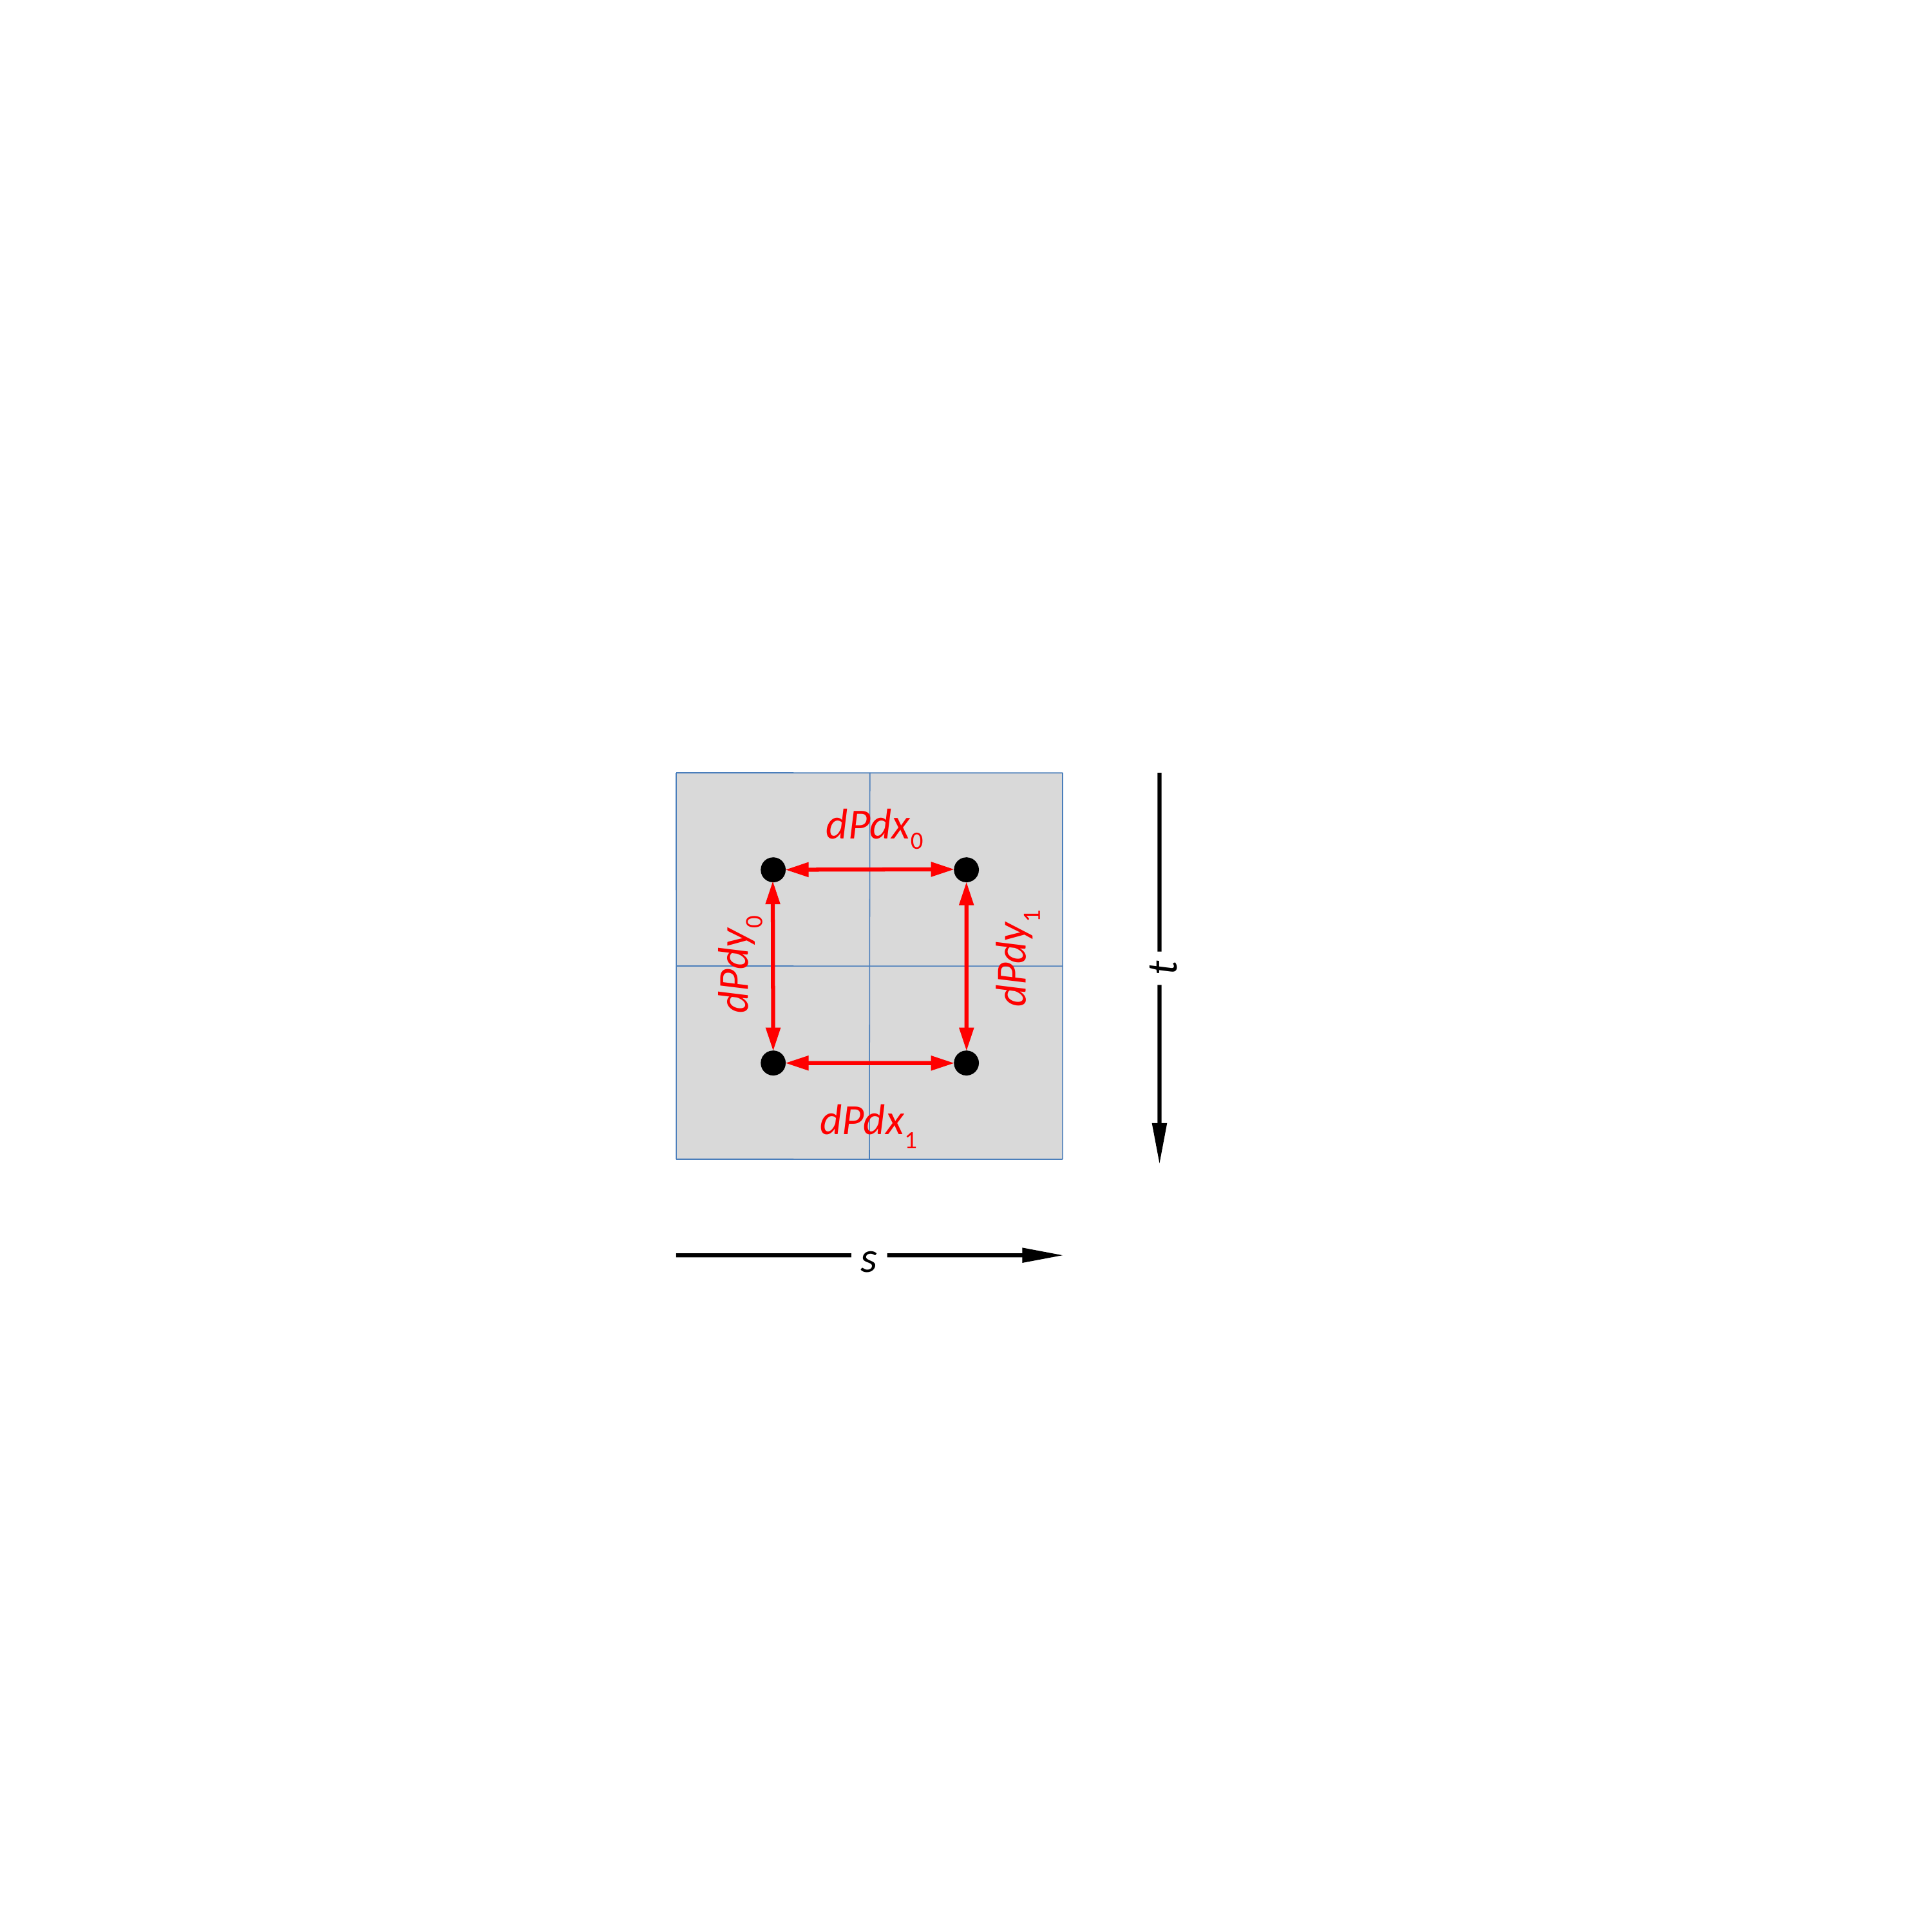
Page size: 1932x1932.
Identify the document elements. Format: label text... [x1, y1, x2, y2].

text_box [654, 745, 1202, 1293]
text_box dPdy0 [700, 906, 769, 1023]
text_box dPdx1 [810, 1086, 927, 1155]
text_box t [1128, 951, 1190, 985]
text_box s [851, 1224, 887, 1286]
text_box dPdy1 [978, 900, 1046, 1017]
text_box dPdx0 [817, 791, 933, 859]
